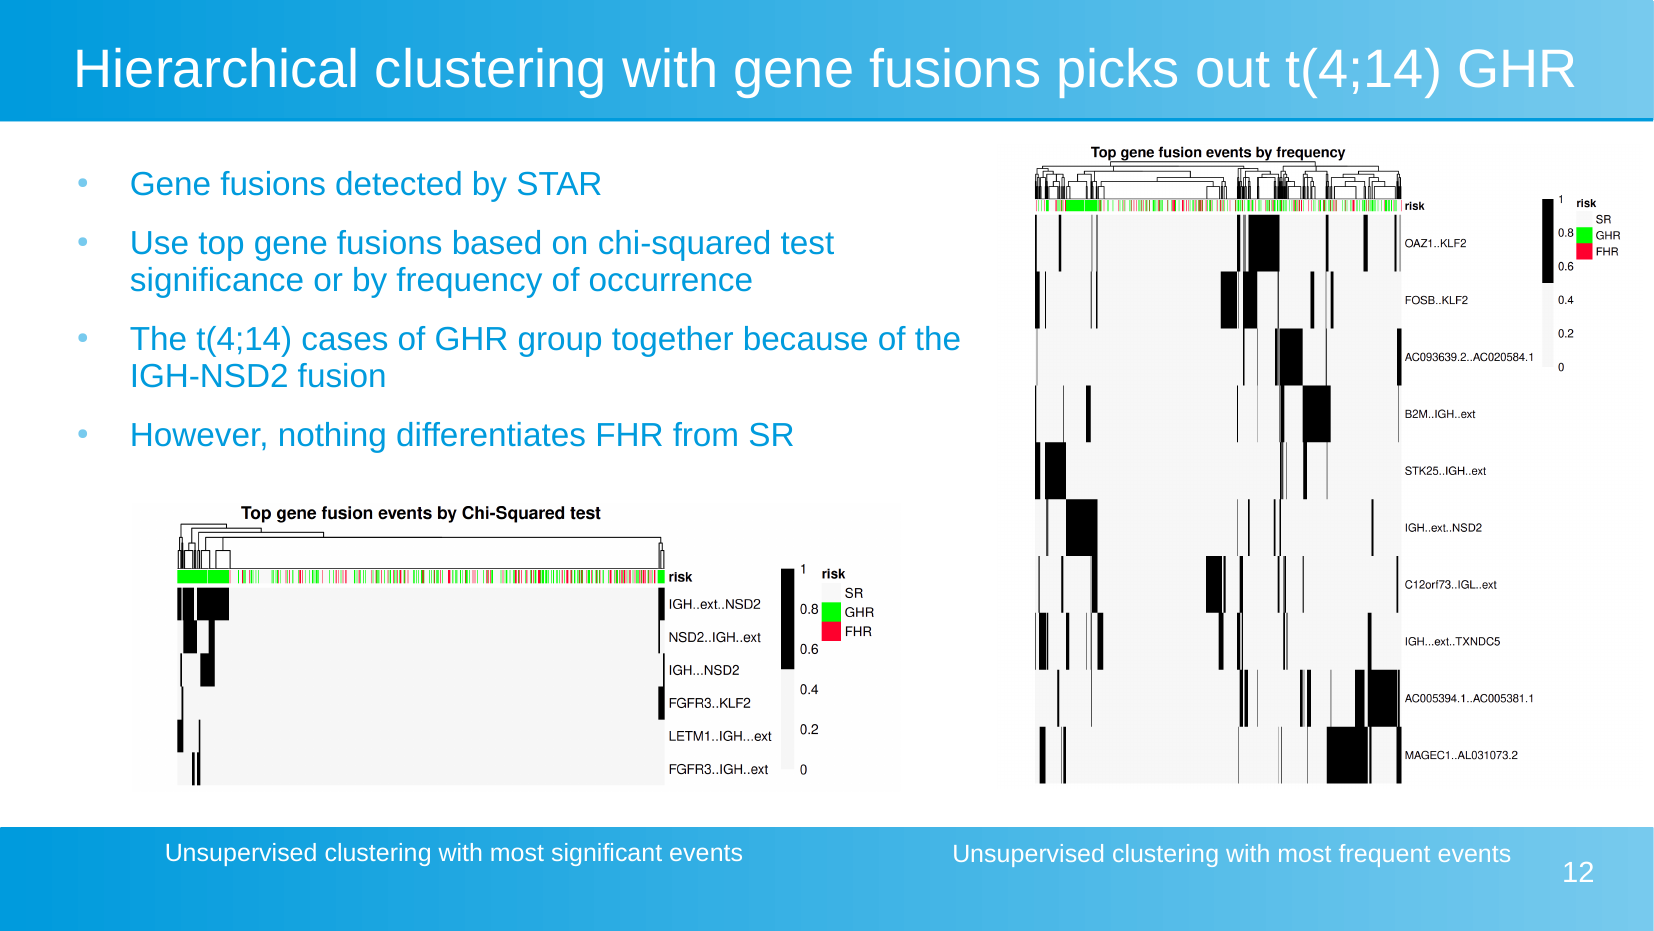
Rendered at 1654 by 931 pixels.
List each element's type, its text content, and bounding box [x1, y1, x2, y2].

text_box Unsupervised clustering with most frequent events [937, 832, 1576, 901]
picture [997, 144, 1643, 789]
picture [132, 503, 901, 792]
title Hierarchical clustering with gene fusions picks out t(4;14) GHR [59, 29, 1595, 108]
text_box Unsupervised clustering with most significant events [150, 831, 788, 899]
list Gene fusions detected by STAR Use top gene fusions based on chi-squared test significance or by frequency of occurrence The t(4;14) cases of GHR group together because of the IGH-NSD2 fusion However, nothing differentiates FHR from SR [59, 165, 997, 451]
